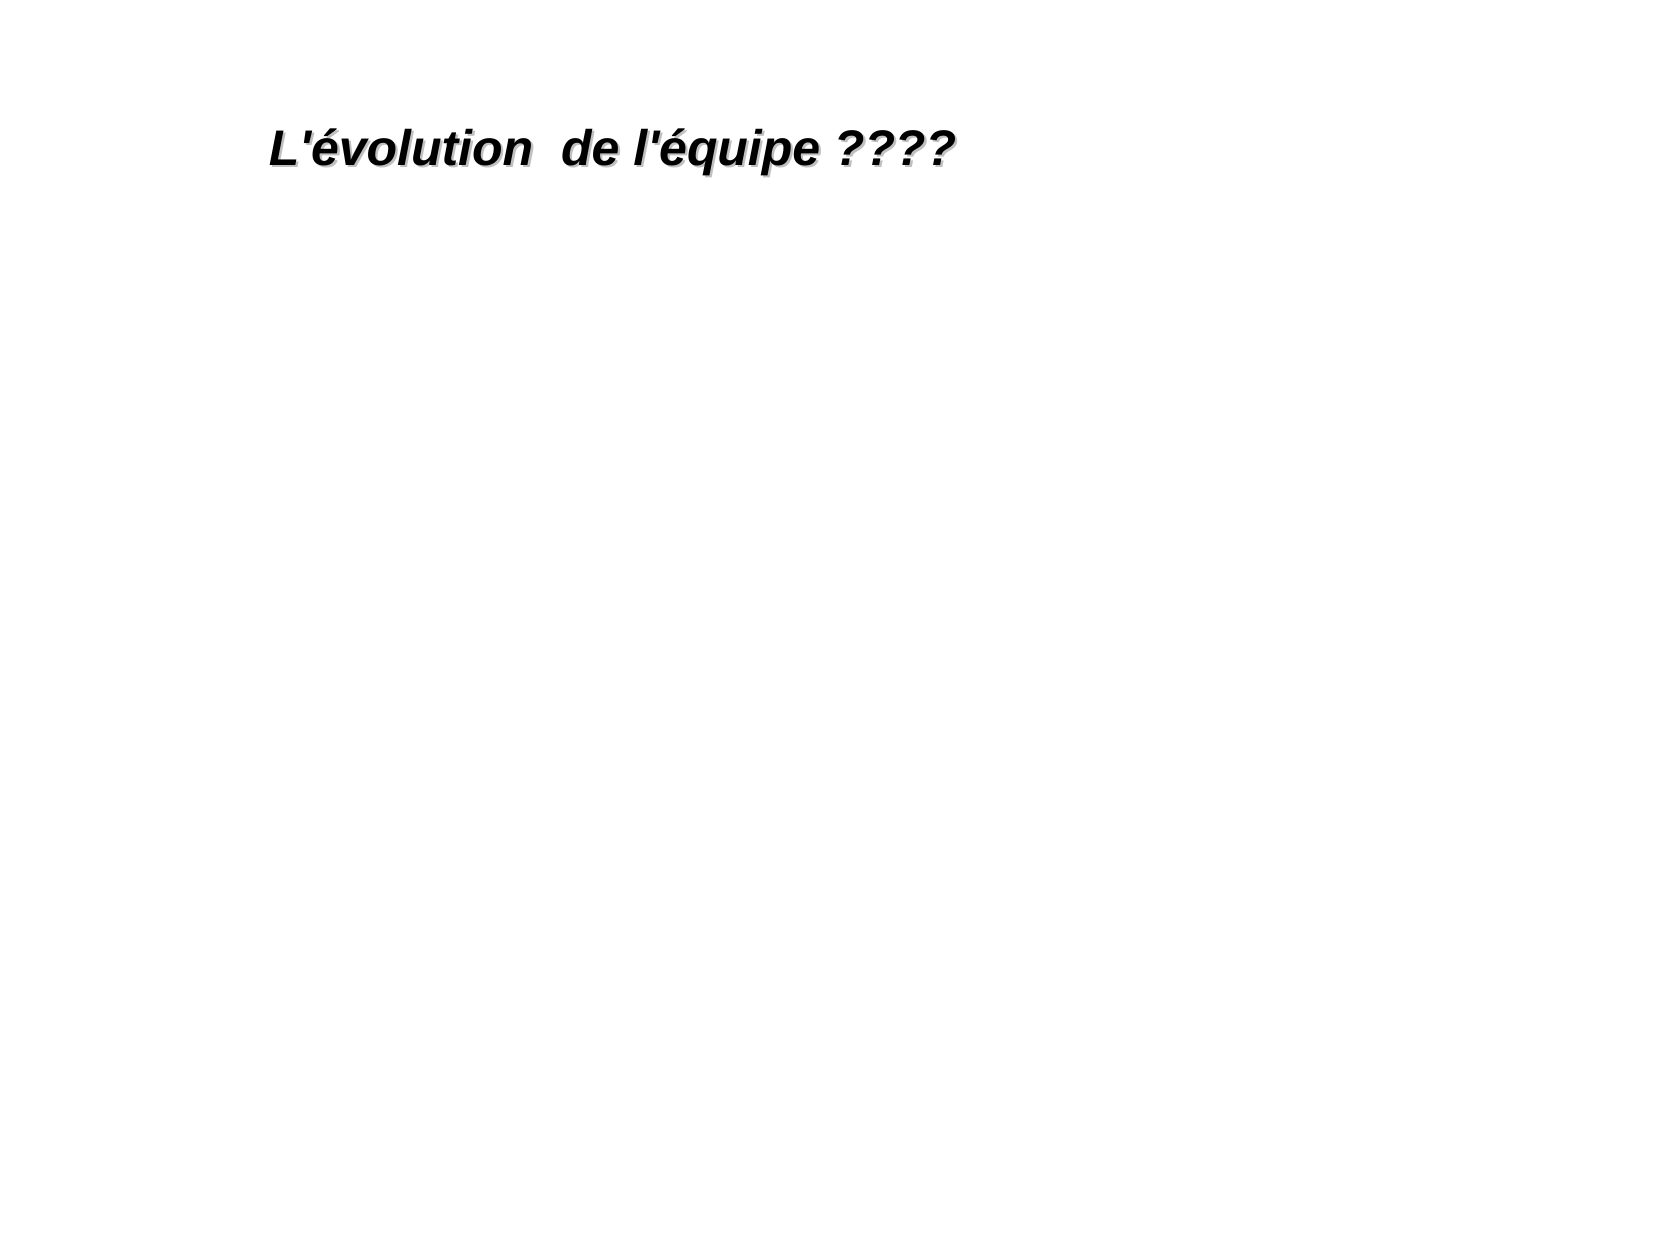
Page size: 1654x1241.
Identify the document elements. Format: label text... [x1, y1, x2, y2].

text_box L'évolution de l'équipe ???? [253, 112, 993, 189]
